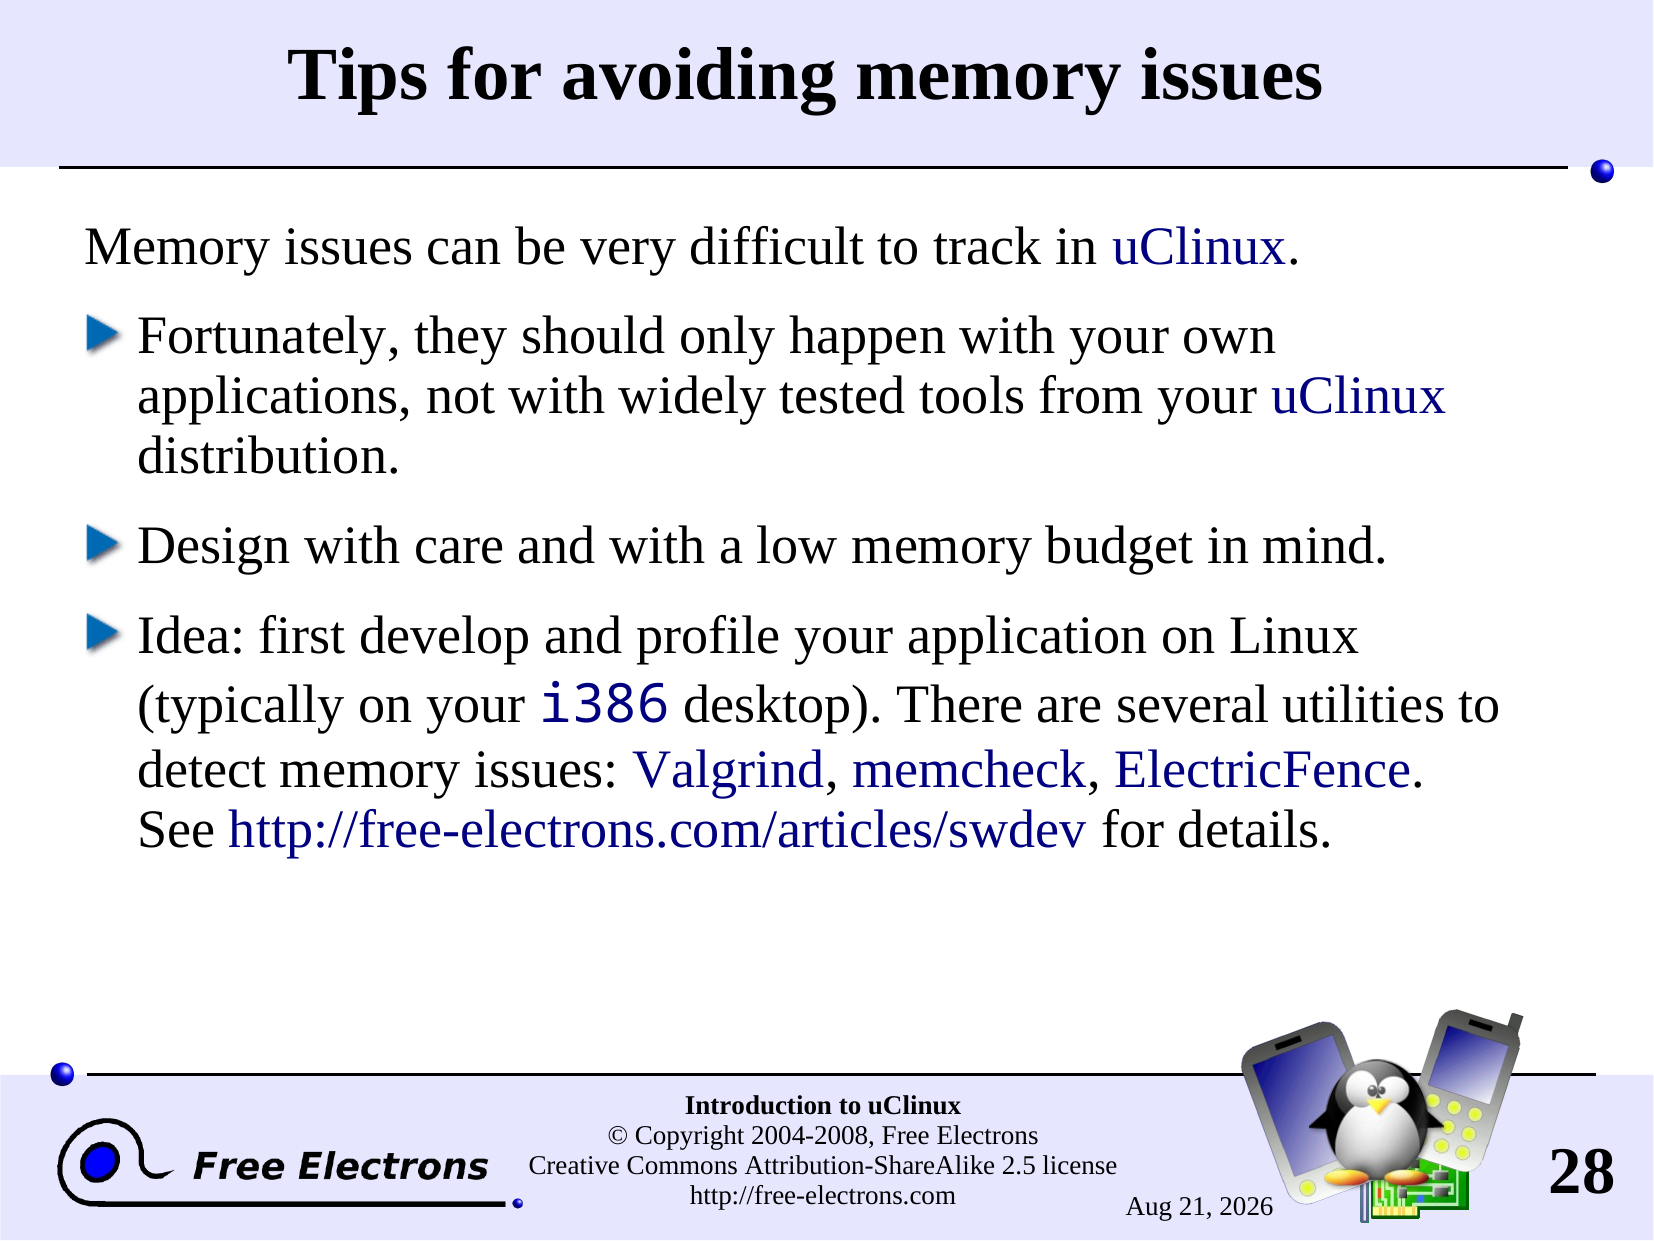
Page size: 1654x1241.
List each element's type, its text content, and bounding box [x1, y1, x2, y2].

picture [1231, 1007, 1538, 1241]
list Memory issues can be very difficult to track in uClinux. Fortunately, they should only happen with your own applications, not with widely tested tools from your uClinux distribution. Design with care and with a low memory budget in mind. Idea: first develop and profile your application on Linux (typically on your i386 desktop). There are several utilities to detect memory issues: Valgrind, memcheck, ElectricFence. See http://free-electrons.com/articles/swdev for details. [66, 216, 1518, 1066]
title Tips for avoiding memory issues [60, 25, 1551, 124]
picture [50, 1107, 527, 1216]
